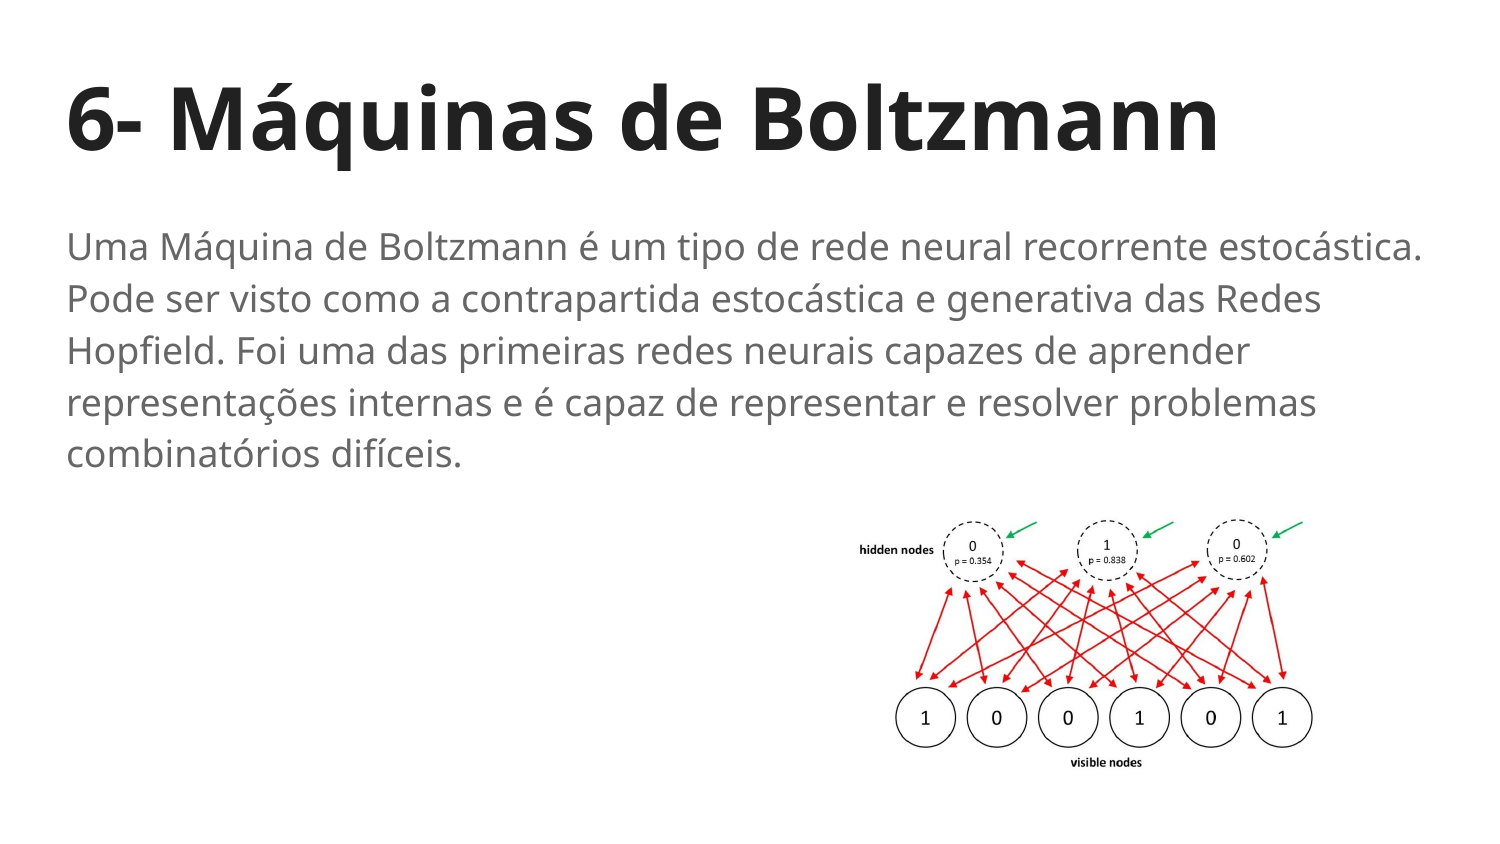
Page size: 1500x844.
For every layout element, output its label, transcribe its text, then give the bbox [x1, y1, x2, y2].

list Uma Máquina de Boltzmann é um tipo de rede neural recorrente estocástica. Pode ser visto como a contrapartida estocástica e generativa das Redes Hopfield. Foi uma das primeiras redes neurais capazes de aprender representações internas e é capaz de representar e resolver problemas combinatórios difíceis. [51, 201, 1449, 750]
picture [838, 491, 1369, 791]
title 6- Máquinas de Boltzmann [51, 48, 1449, 180]
